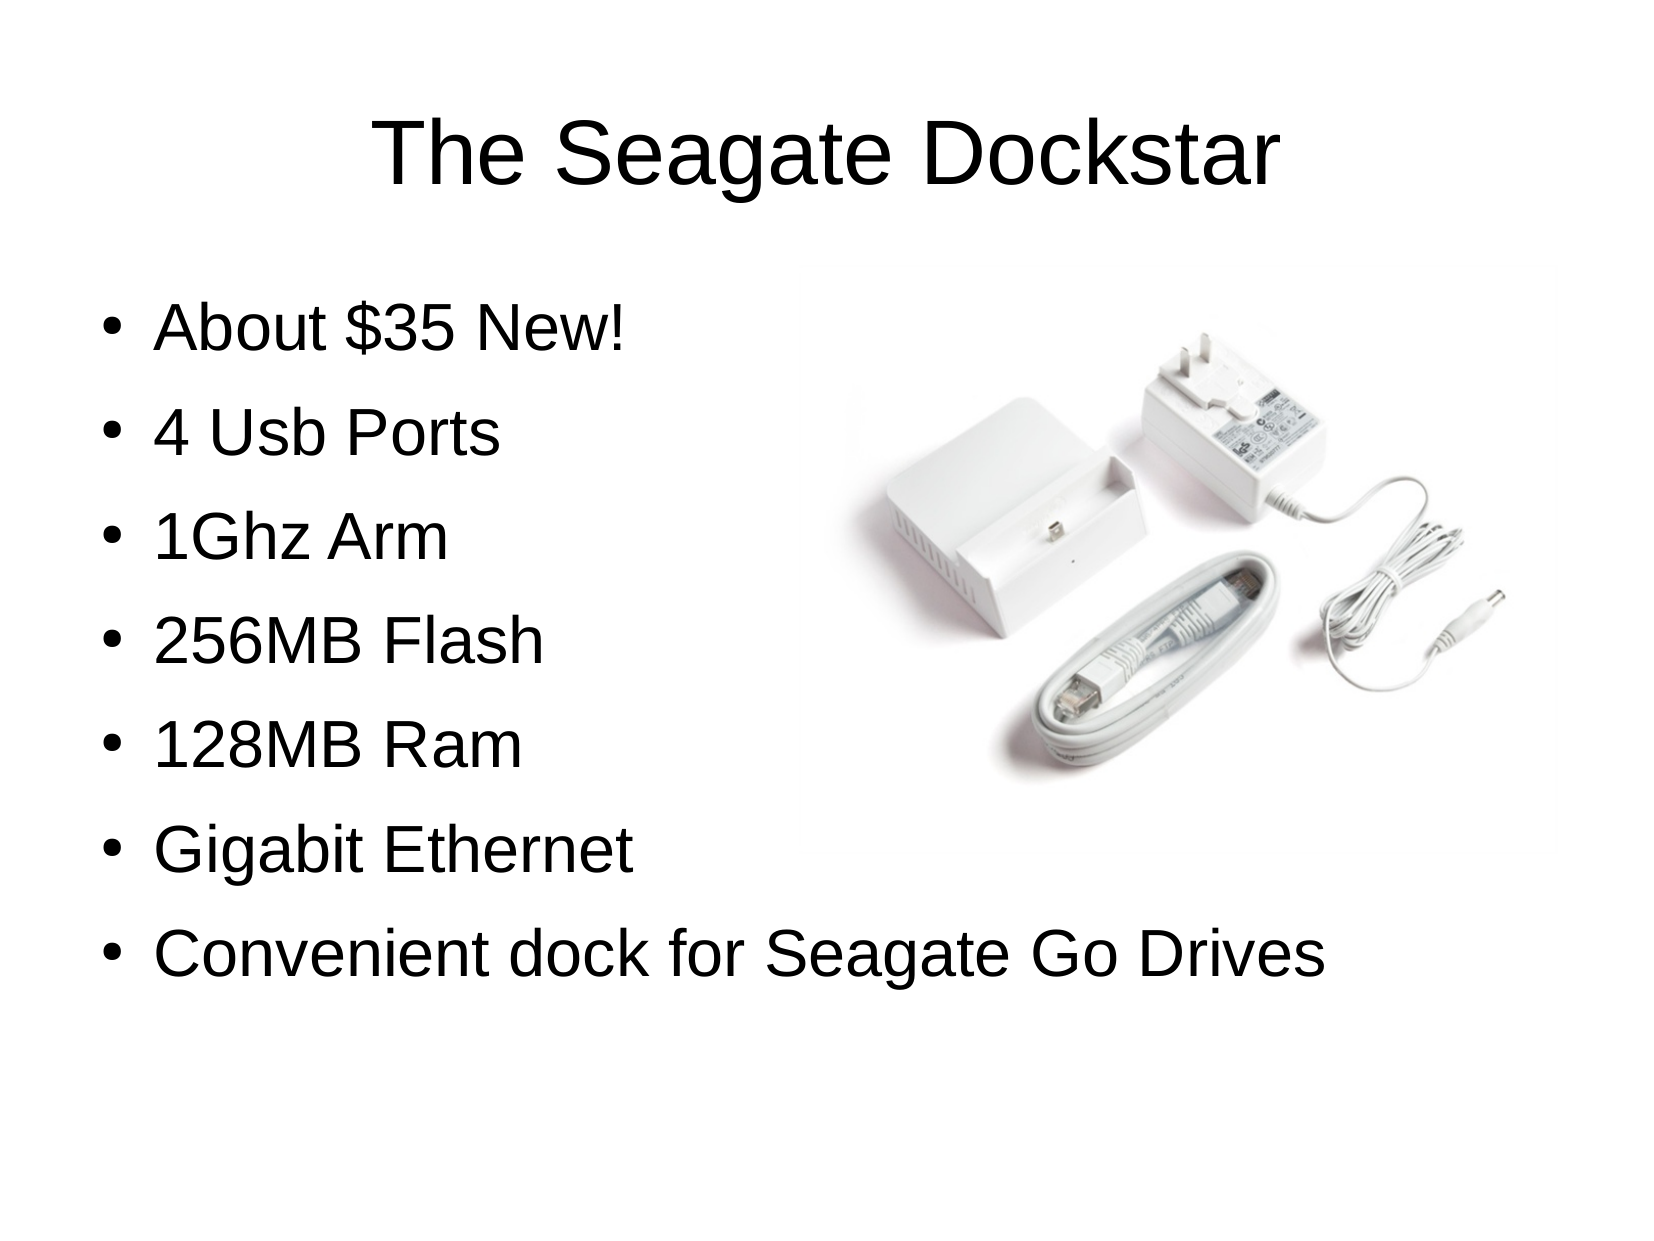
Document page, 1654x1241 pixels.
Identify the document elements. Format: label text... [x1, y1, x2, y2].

title The Seagate Dockstar [82, 56, 1571, 250]
picture [787, 265, 1571, 854]
list About $35 New! 4 Usb Ports 1Ghz Arm 256MB Flash 128MB Ram Gigabit Ethernet Convenient dock for Seagate Go Drives [82, 290, 1571, 1109]
